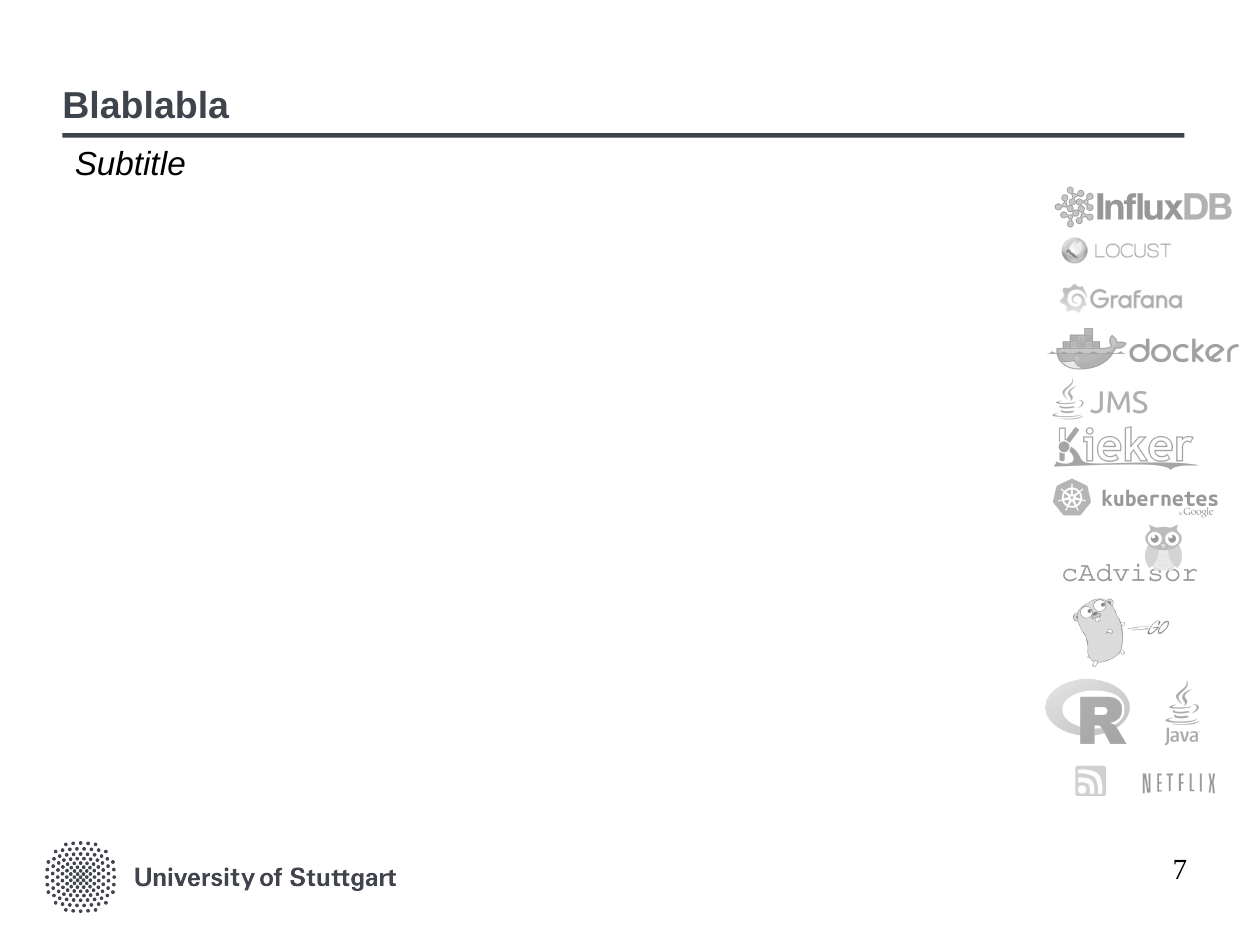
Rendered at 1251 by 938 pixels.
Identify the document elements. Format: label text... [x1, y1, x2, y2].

picture [45, 841, 396, 913]
title Blablabla [62, 79, 1188, 132]
text_box Subtitle [60, 138, 961, 191]
